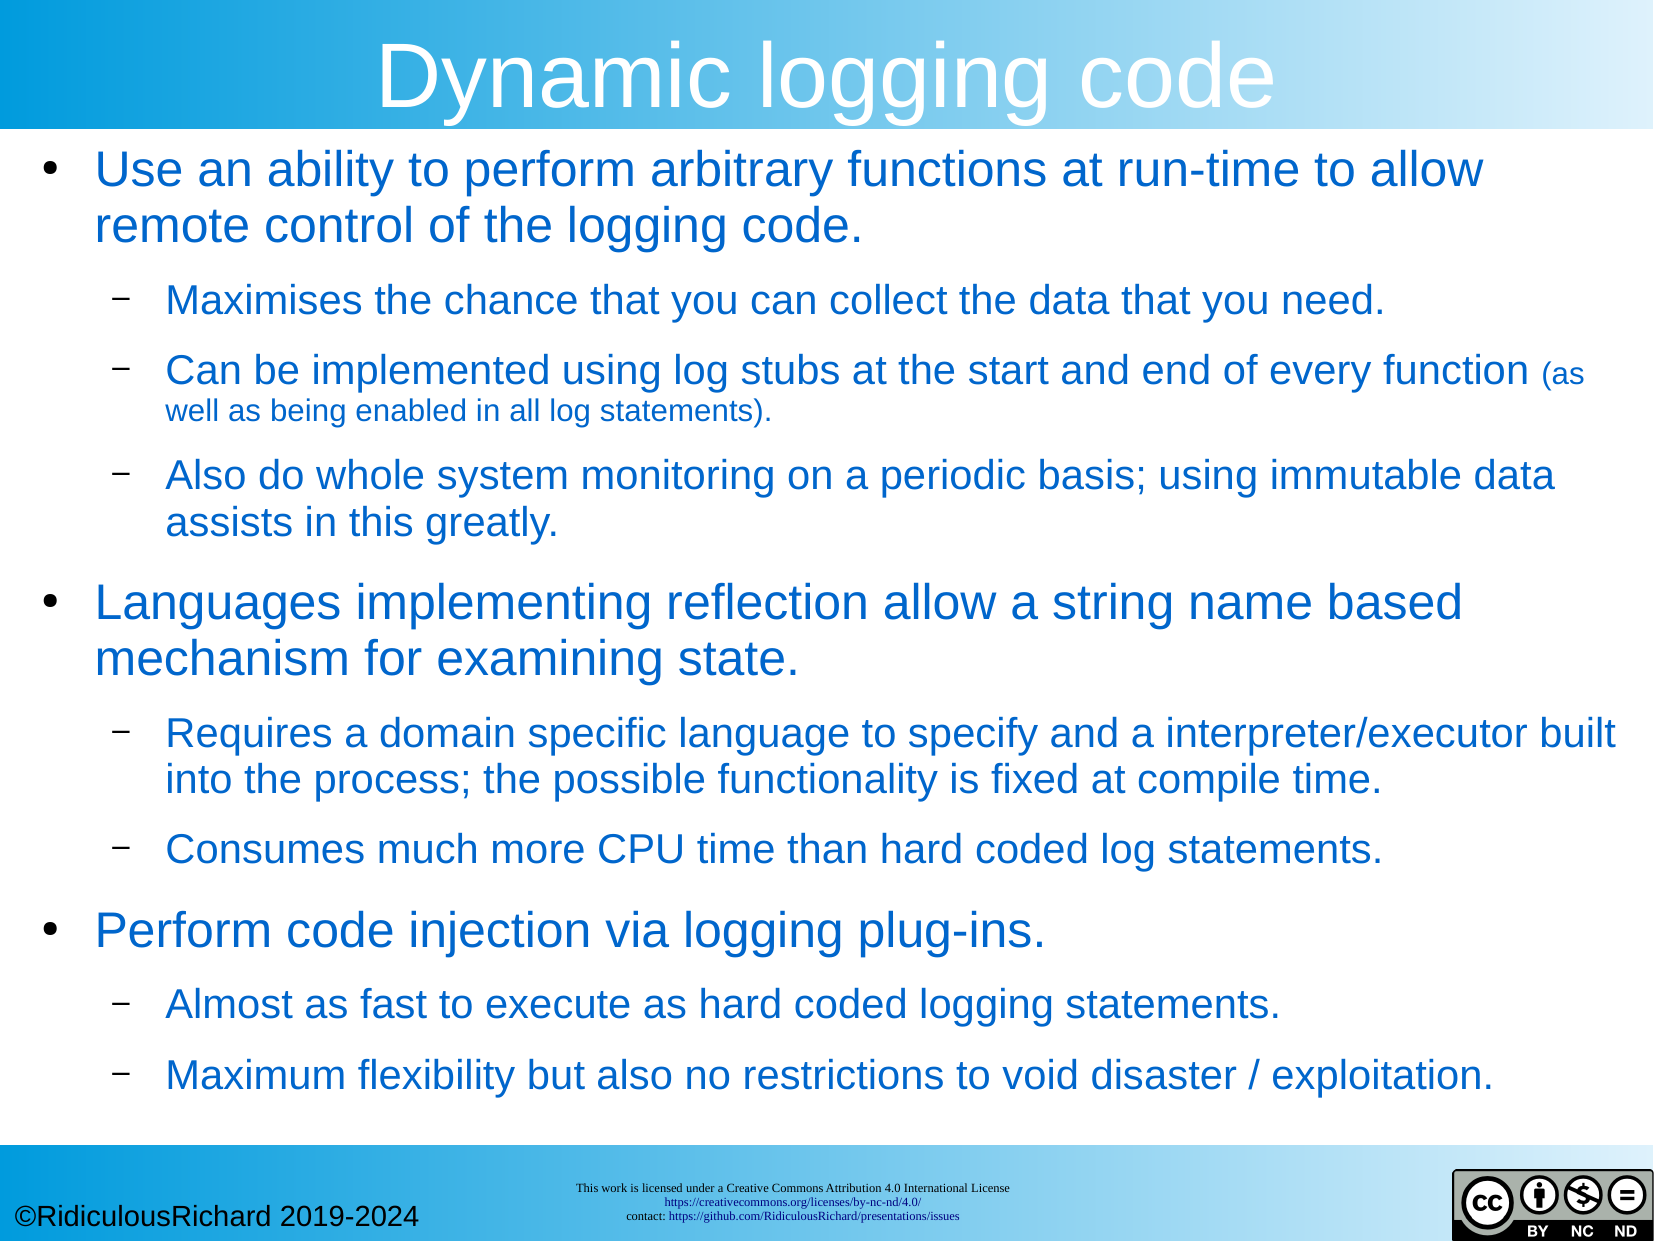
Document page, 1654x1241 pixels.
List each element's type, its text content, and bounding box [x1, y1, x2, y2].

list Use an ability to perform arbitrary functions at run-time to allow remote control of the logging code. Maximises the chance that you can collect the data that you need. Can be implemented using log stubs at the start and end of every function (as well as being enabled in all log statements). Also do whole system monitoring on a periodic basis; using immutable data assists in this greatly. Languages implementing reflection allow a string name based mechanism for examining state. Requires a domain specific language to specify and a interpreter/executor built into the process; the possible functionality is fixed at compile time. Consumes much more CPU time than hard coded log statements. Perform code injection via logging plug-ins. Almost as fast to execute as hard coded logging statements. Maximum flexibility but also no restrictions to void disaster / exploitation. [23, 141, 1630, 1123]
picture [138, 1146, 142, 1241]
picture [1452, 1169, 1654, 1241]
title Dynamic logging code [82, 23, 1571, 129]
